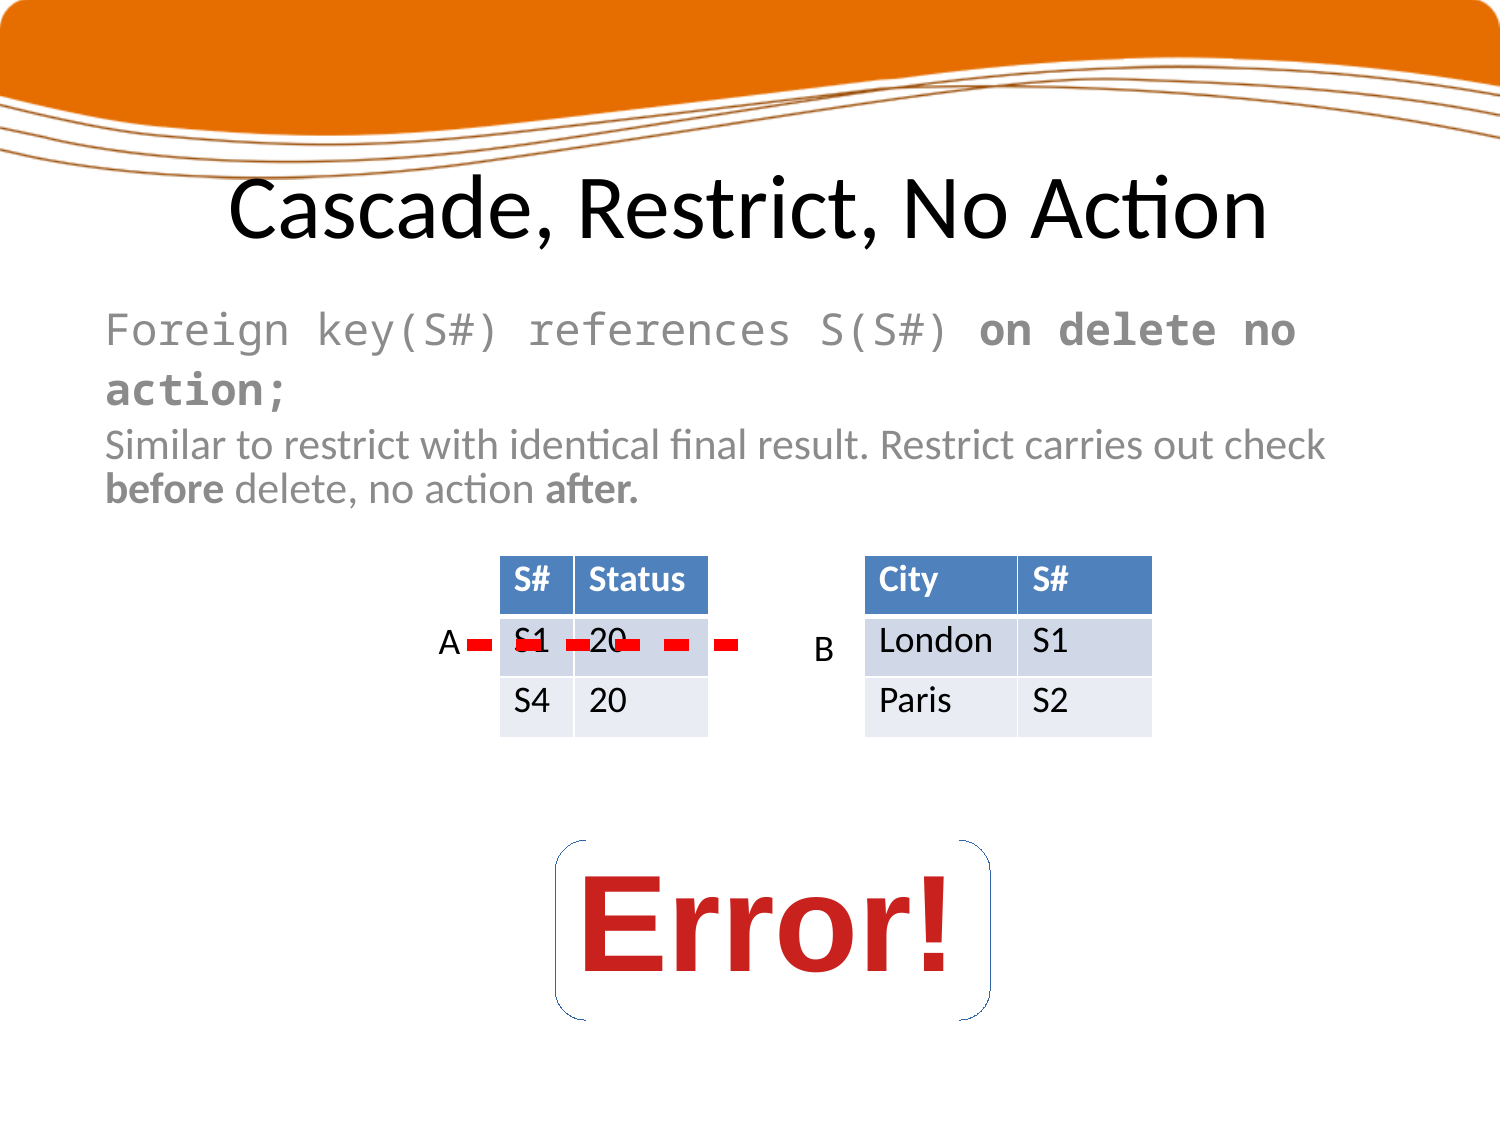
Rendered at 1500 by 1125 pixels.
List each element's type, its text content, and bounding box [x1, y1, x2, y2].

table_header Status [575, 556, 708, 614]
text_box Foreign key(S#) references S(S#) on delete no action; Similar to restrict with identical final result. Restrict carries out check before delete, no action after. [90, 290, 1426, 526]
table_cell London [865, 619, 1017, 676]
text_box Error! [561, 840, 973, 1009]
table_header City [865, 556, 1017, 614]
table_cell 20 [575, 678, 708, 737]
table_cell S2 [1018, 678, 1152, 737]
table_header S# [1018, 556, 1152, 614]
table_cell 20 [575, 619, 708, 676]
picture [0, 0, 1500, 180]
table_cell Paris [865, 678, 1017, 737]
text_box Cascade, Restrict, No Action [75, 125, 1425, 279]
table_header S# [500, 556, 573, 614]
text_box B [799, 616, 863, 677]
table_cell S1 [1018, 619, 1152, 676]
table_cell S1 [500, 619, 573, 676]
text_box A [423, 609, 483, 670]
table_cell S4 [500, 678, 573, 737]
